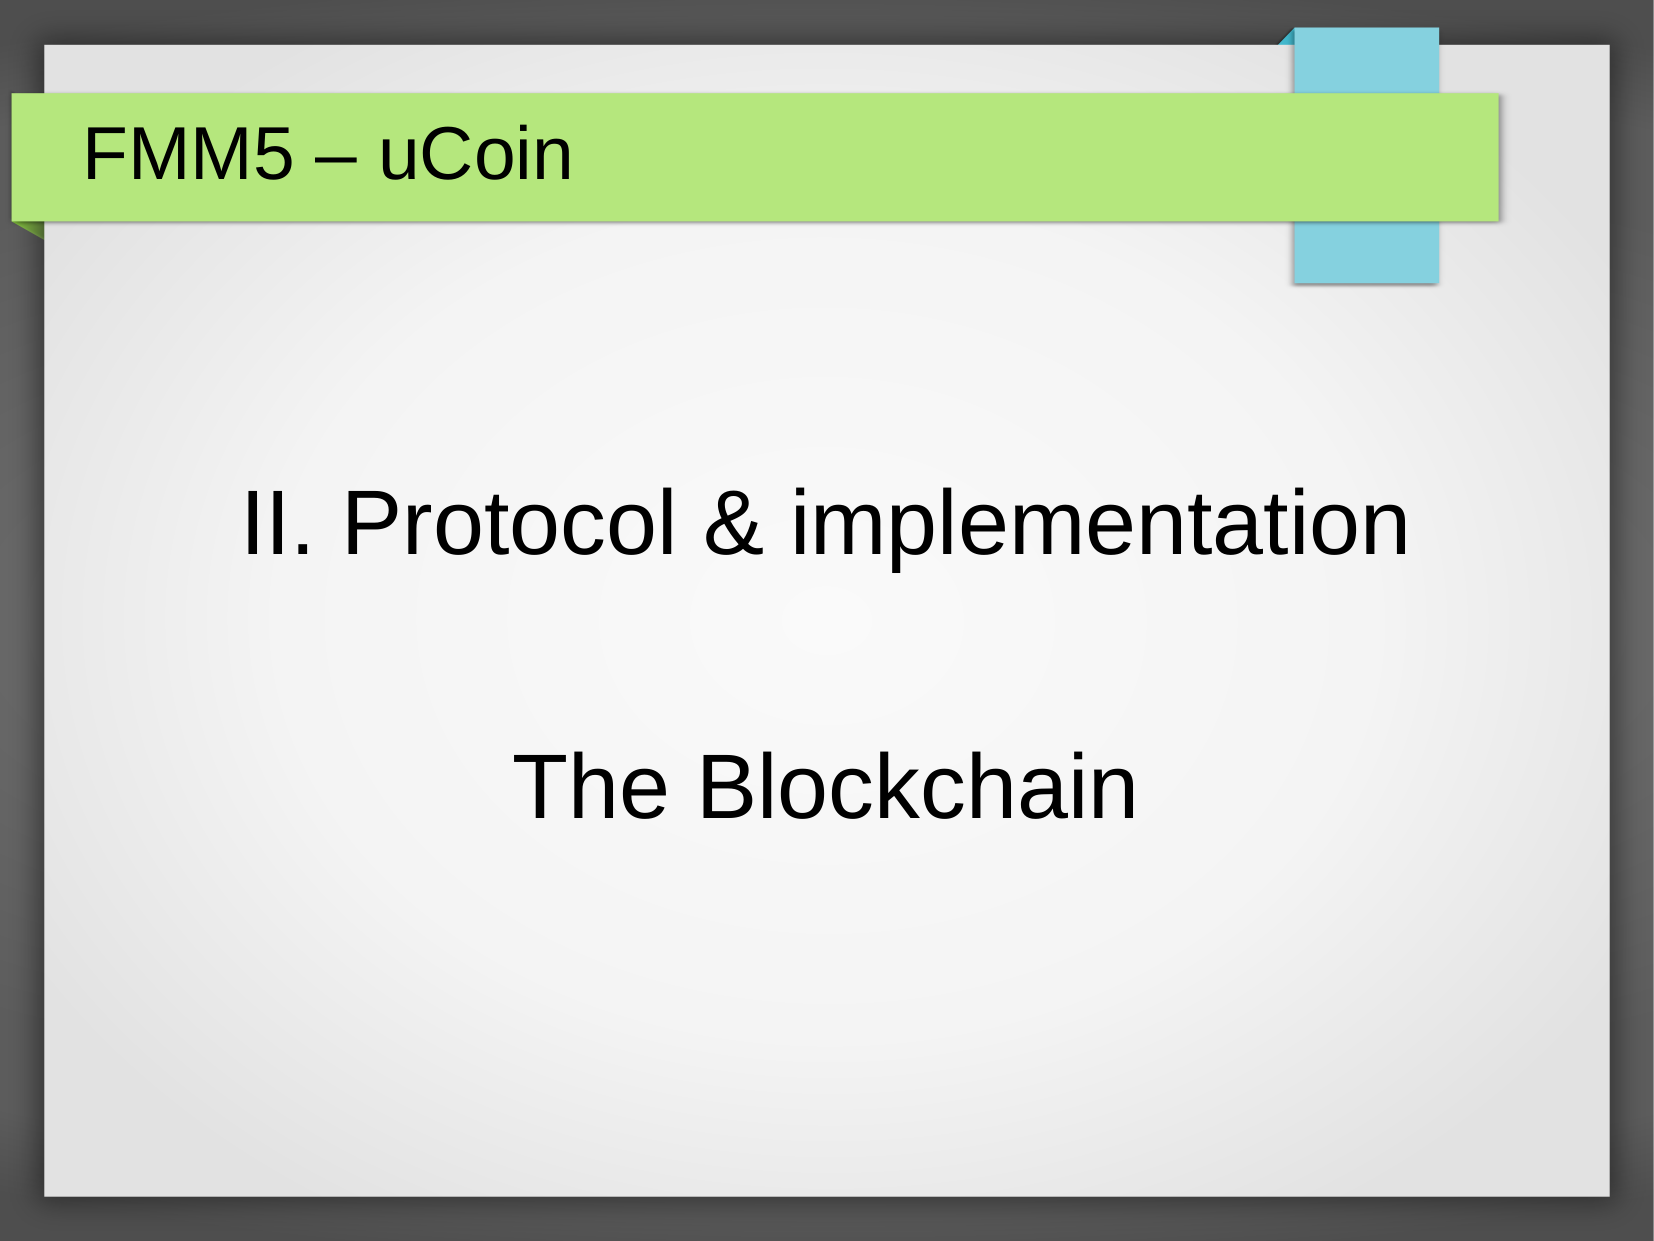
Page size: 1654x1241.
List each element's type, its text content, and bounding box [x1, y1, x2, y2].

picture [0, 0, 1654, 1241]
title FMM5 – uCoin [82, 94, 1264, 213]
list II. Protocol & implementation The Blockchain [82, 295, 1571, 1015]
